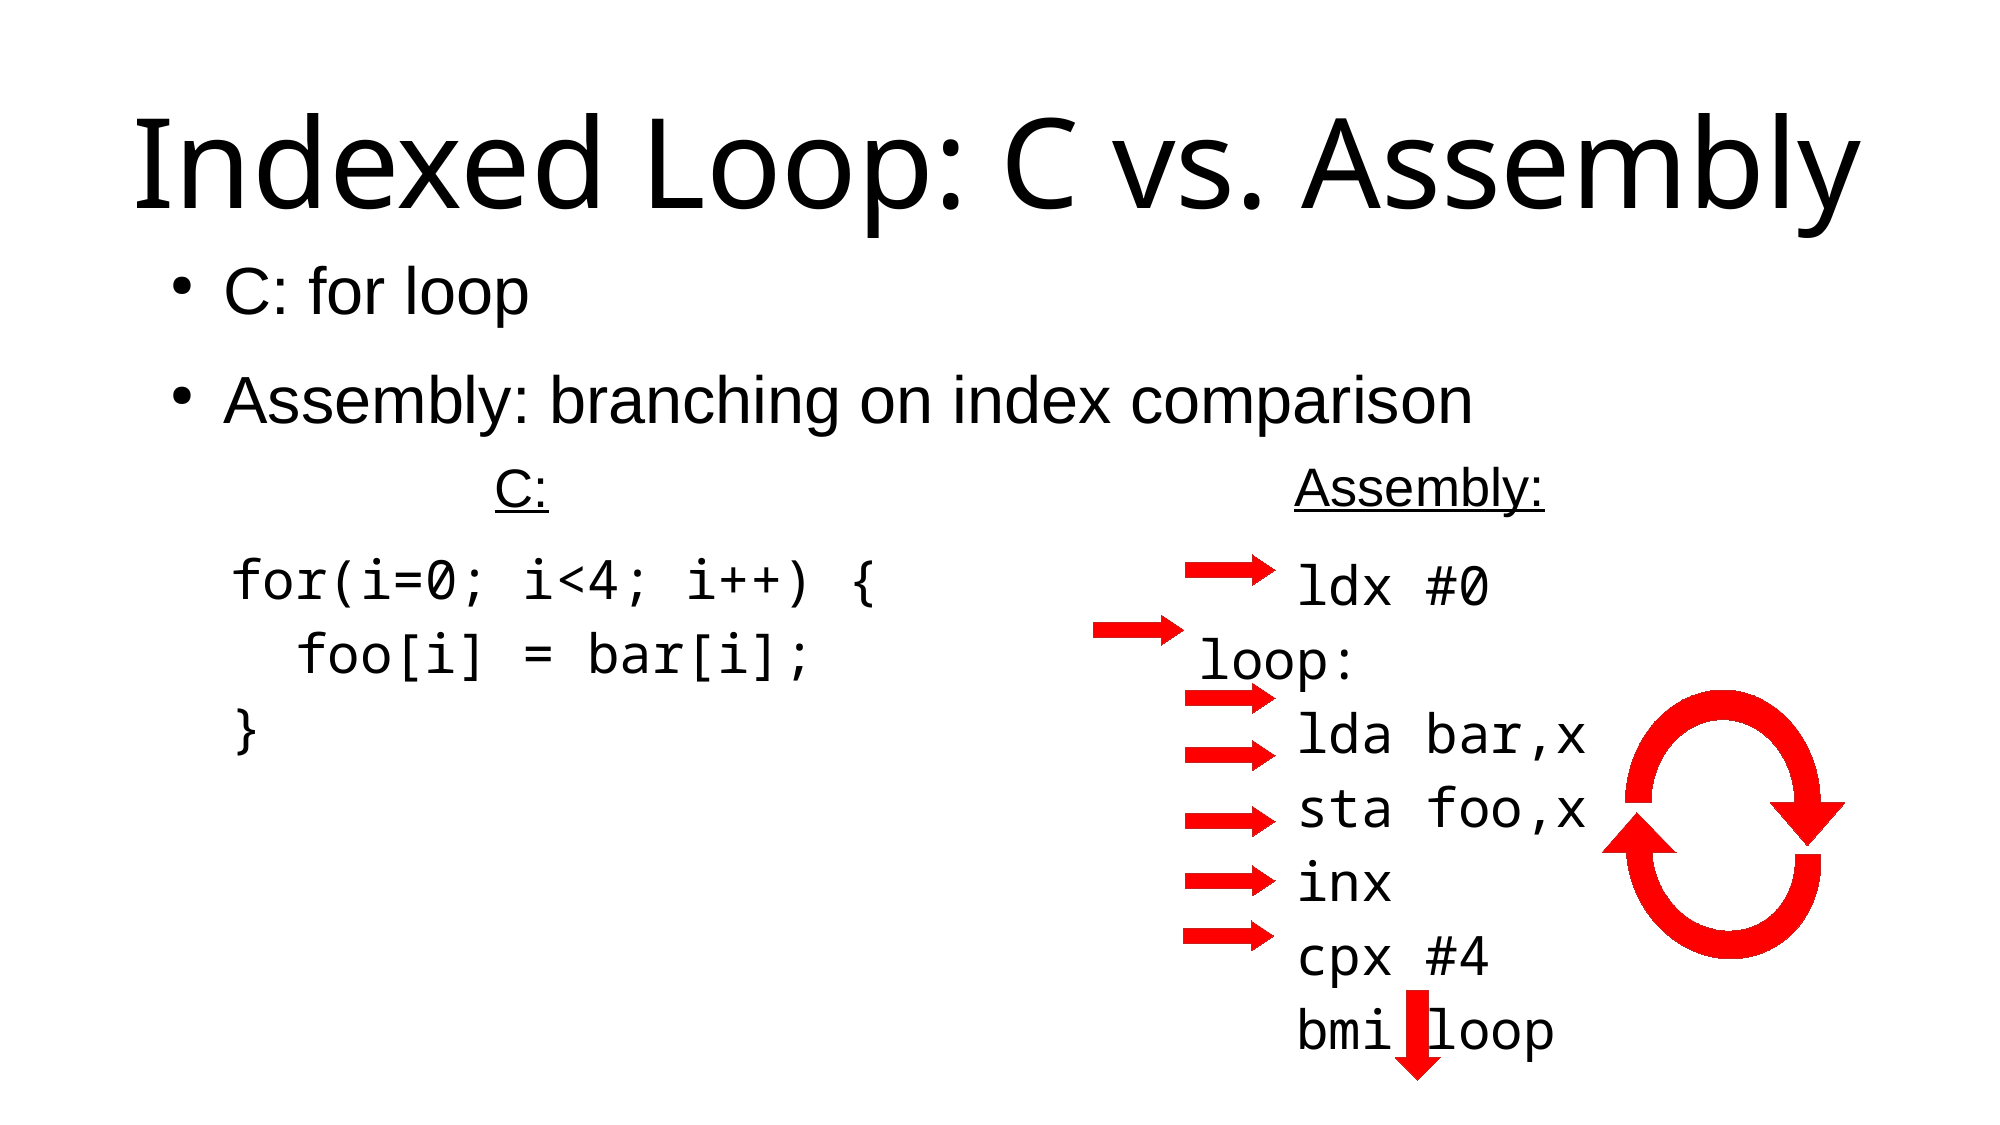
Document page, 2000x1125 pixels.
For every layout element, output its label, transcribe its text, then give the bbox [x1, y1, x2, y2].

text_box for(i=0; i<4; i++) { foo[i] = bar[i]; } [215, 534, 901, 916]
text_box [1185, 554, 1276, 586]
text_box ldx #0 loop: lda bar,x sta foo,x inx cpx #4 bmi loop [1183, 539, 1741, 1104]
text_box Assembly: [1279, 450, 1561, 526]
text_box [1185, 865, 1276, 896]
text_box [1093, 615, 1184, 646]
text_box [1183, 920, 1274, 951]
text_box [1602, 812, 1821, 959]
text_box [1185, 740, 1276, 771]
list C: for loop Assembly: branching on index comparison [137, 278, 1862, 466]
text_box C: [480, 450, 761, 527]
title Indexed Loop: C vs. Assembly [30, 59, 1966, 278]
text_box [1185, 683, 1276, 714]
text_box [1625, 690, 1845, 846]
text_box [1395, 990, 1441, 1081]
text_box [1185, 806, 1276, 837]
